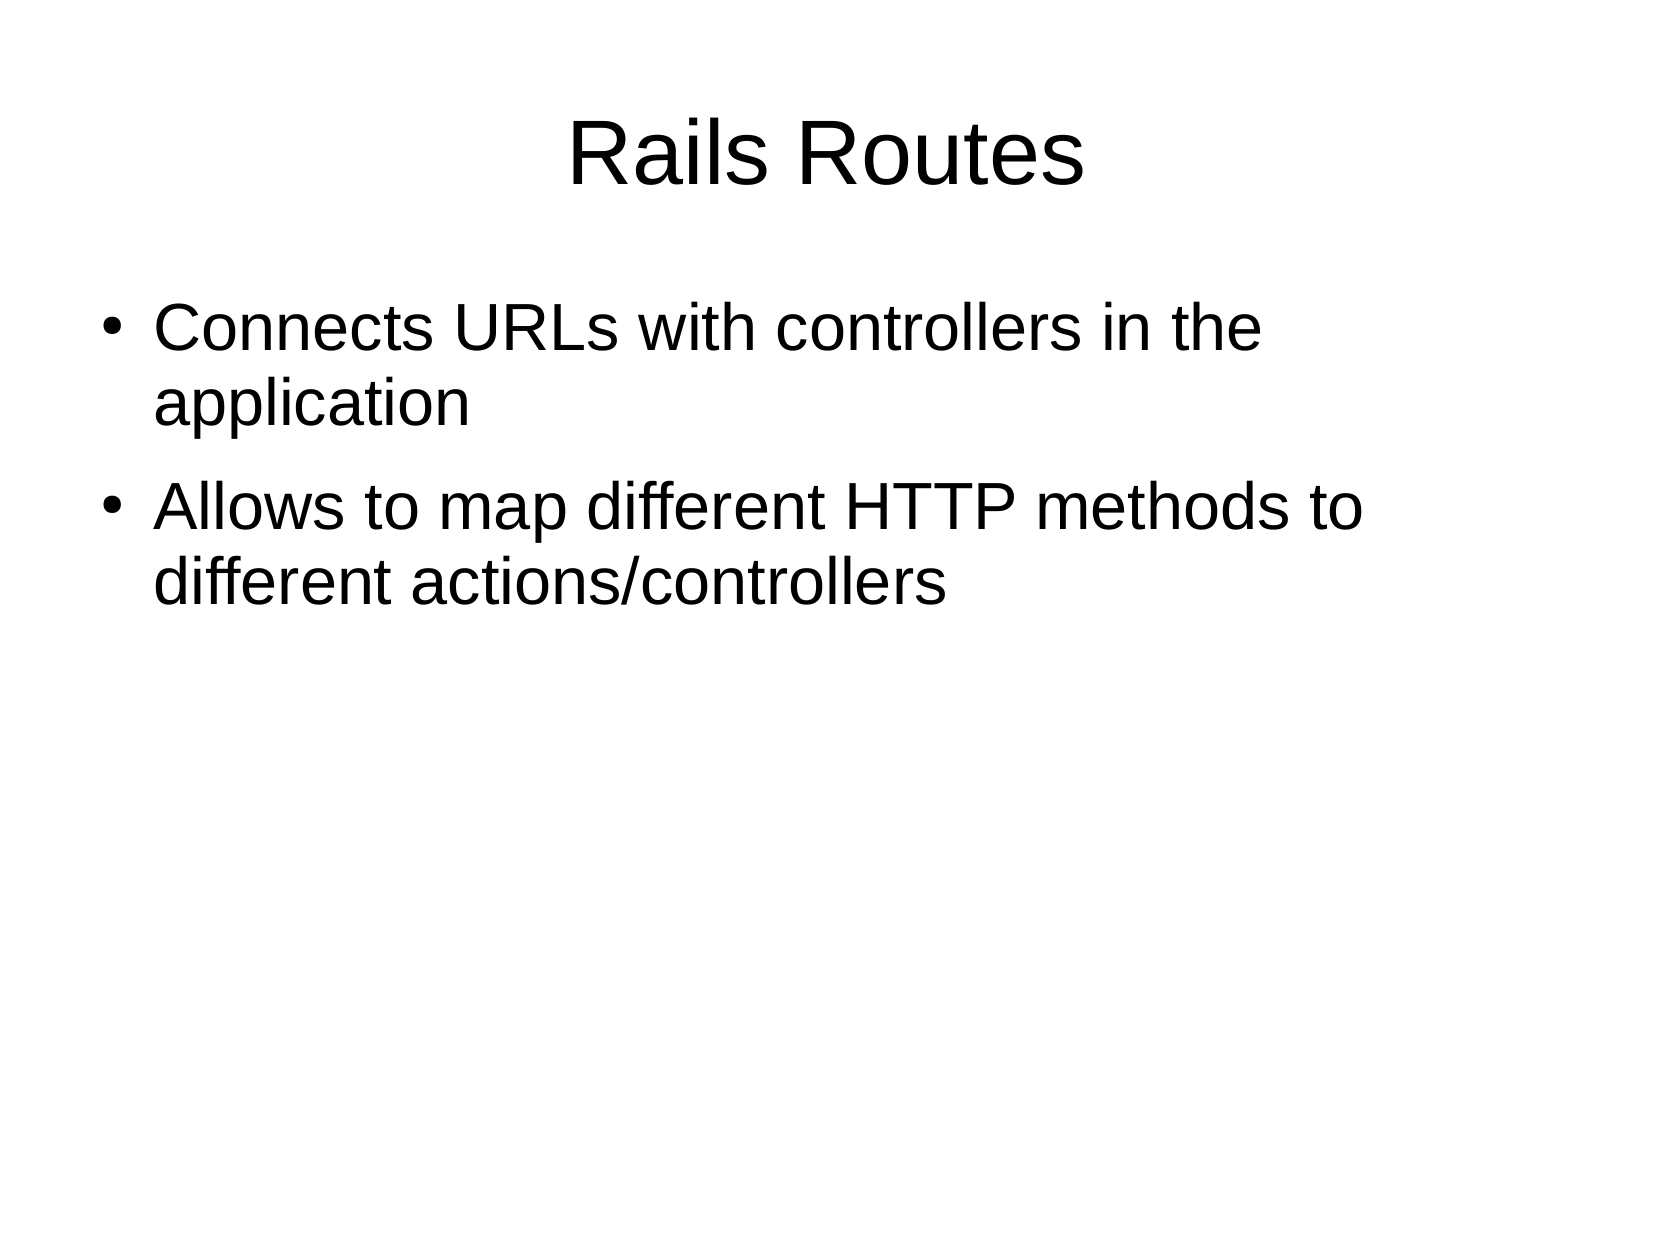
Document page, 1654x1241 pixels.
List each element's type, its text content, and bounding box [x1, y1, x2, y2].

list Connects URLs with controllers in the application Allows to map different HTTP methods to different actions/controllers [82, 290, 1571, 1010]
title Rails Routes [82, 49, 1571, 257]
